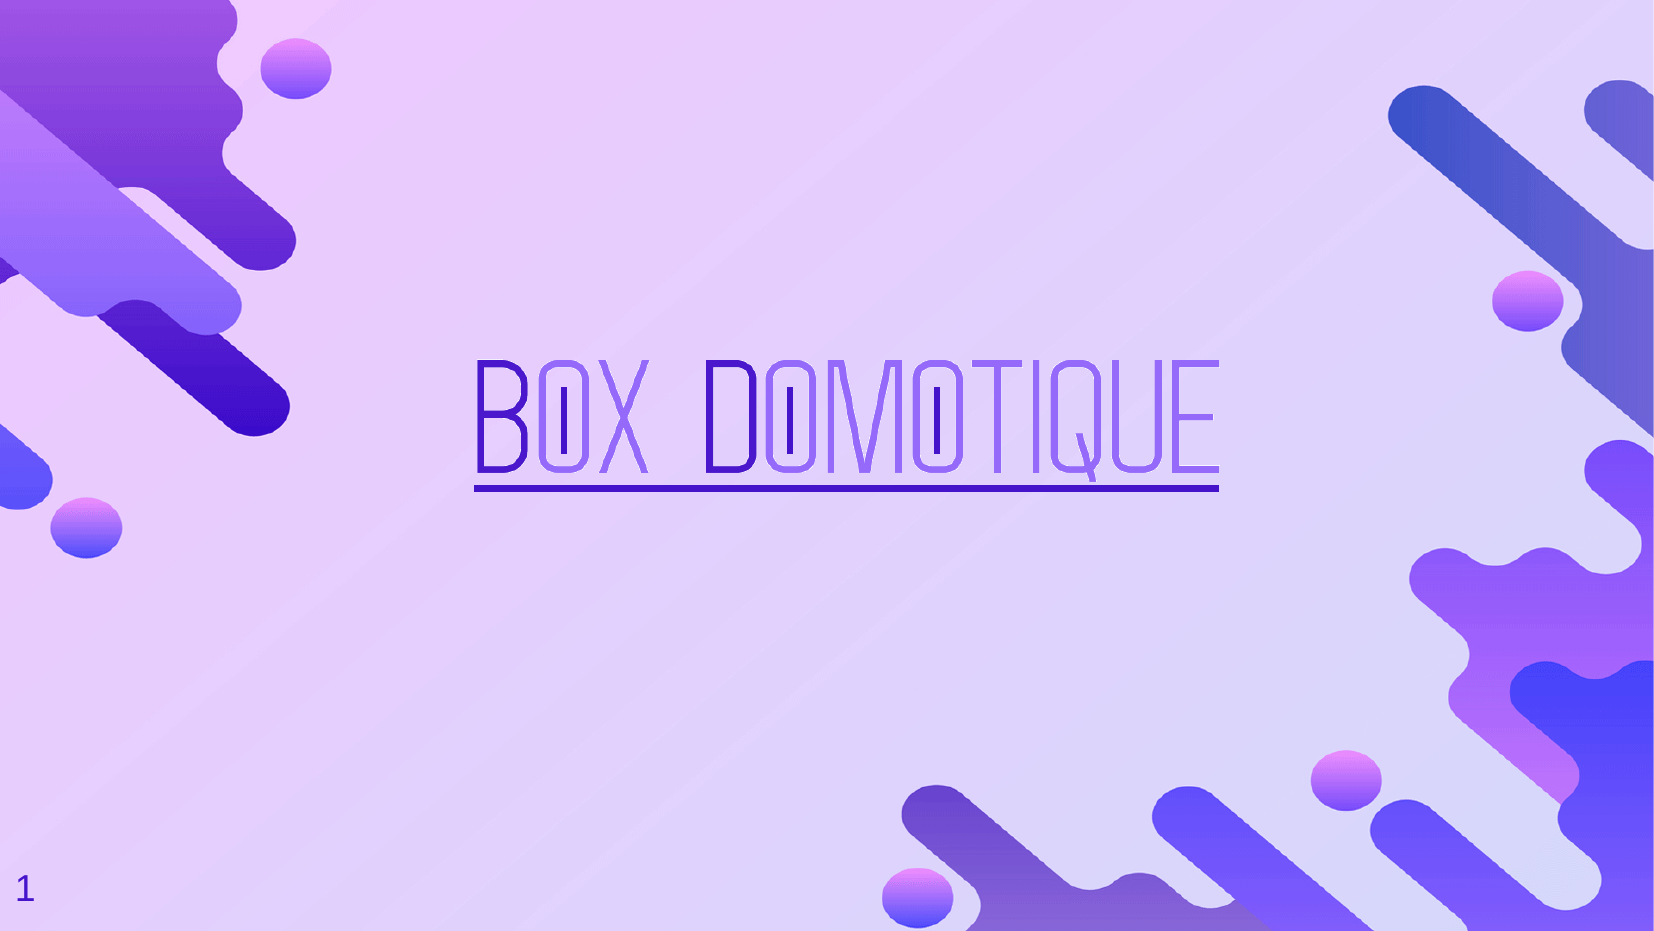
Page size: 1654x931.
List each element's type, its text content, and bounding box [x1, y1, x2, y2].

picture [0, 0, 1654, 931]
text_box 1 [0, 860, 60, 931]
